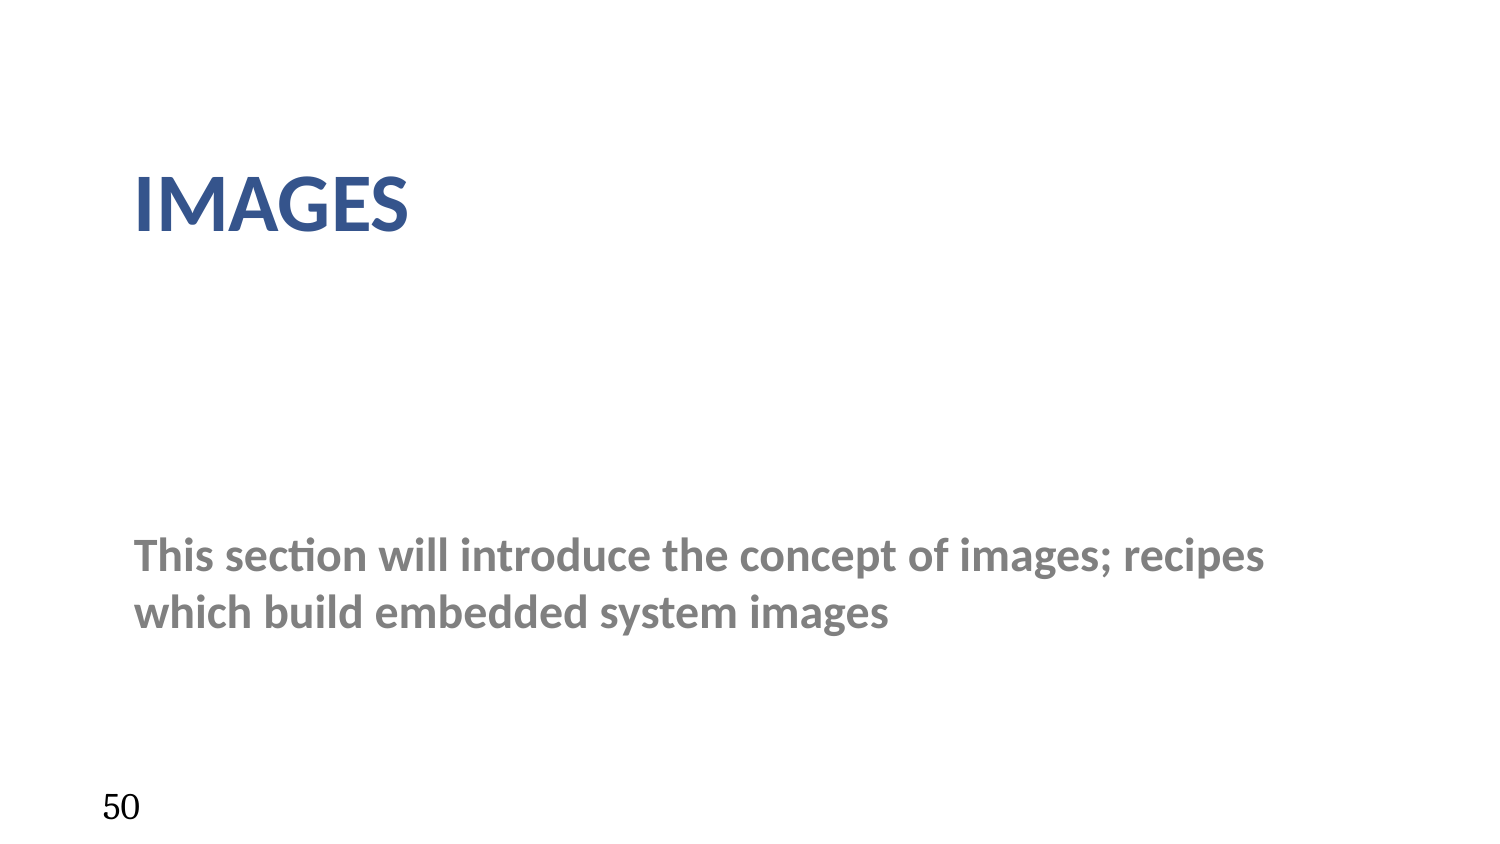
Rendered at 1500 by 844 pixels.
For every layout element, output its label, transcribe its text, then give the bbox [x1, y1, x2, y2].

text_box This section will introduce the concept of images; recipes which build embedded system images [118, 515, 1394, 701]
text_box IMAGES [118, 140, 1394, 309]
text_box <number> [0, 782, 156, 827]
